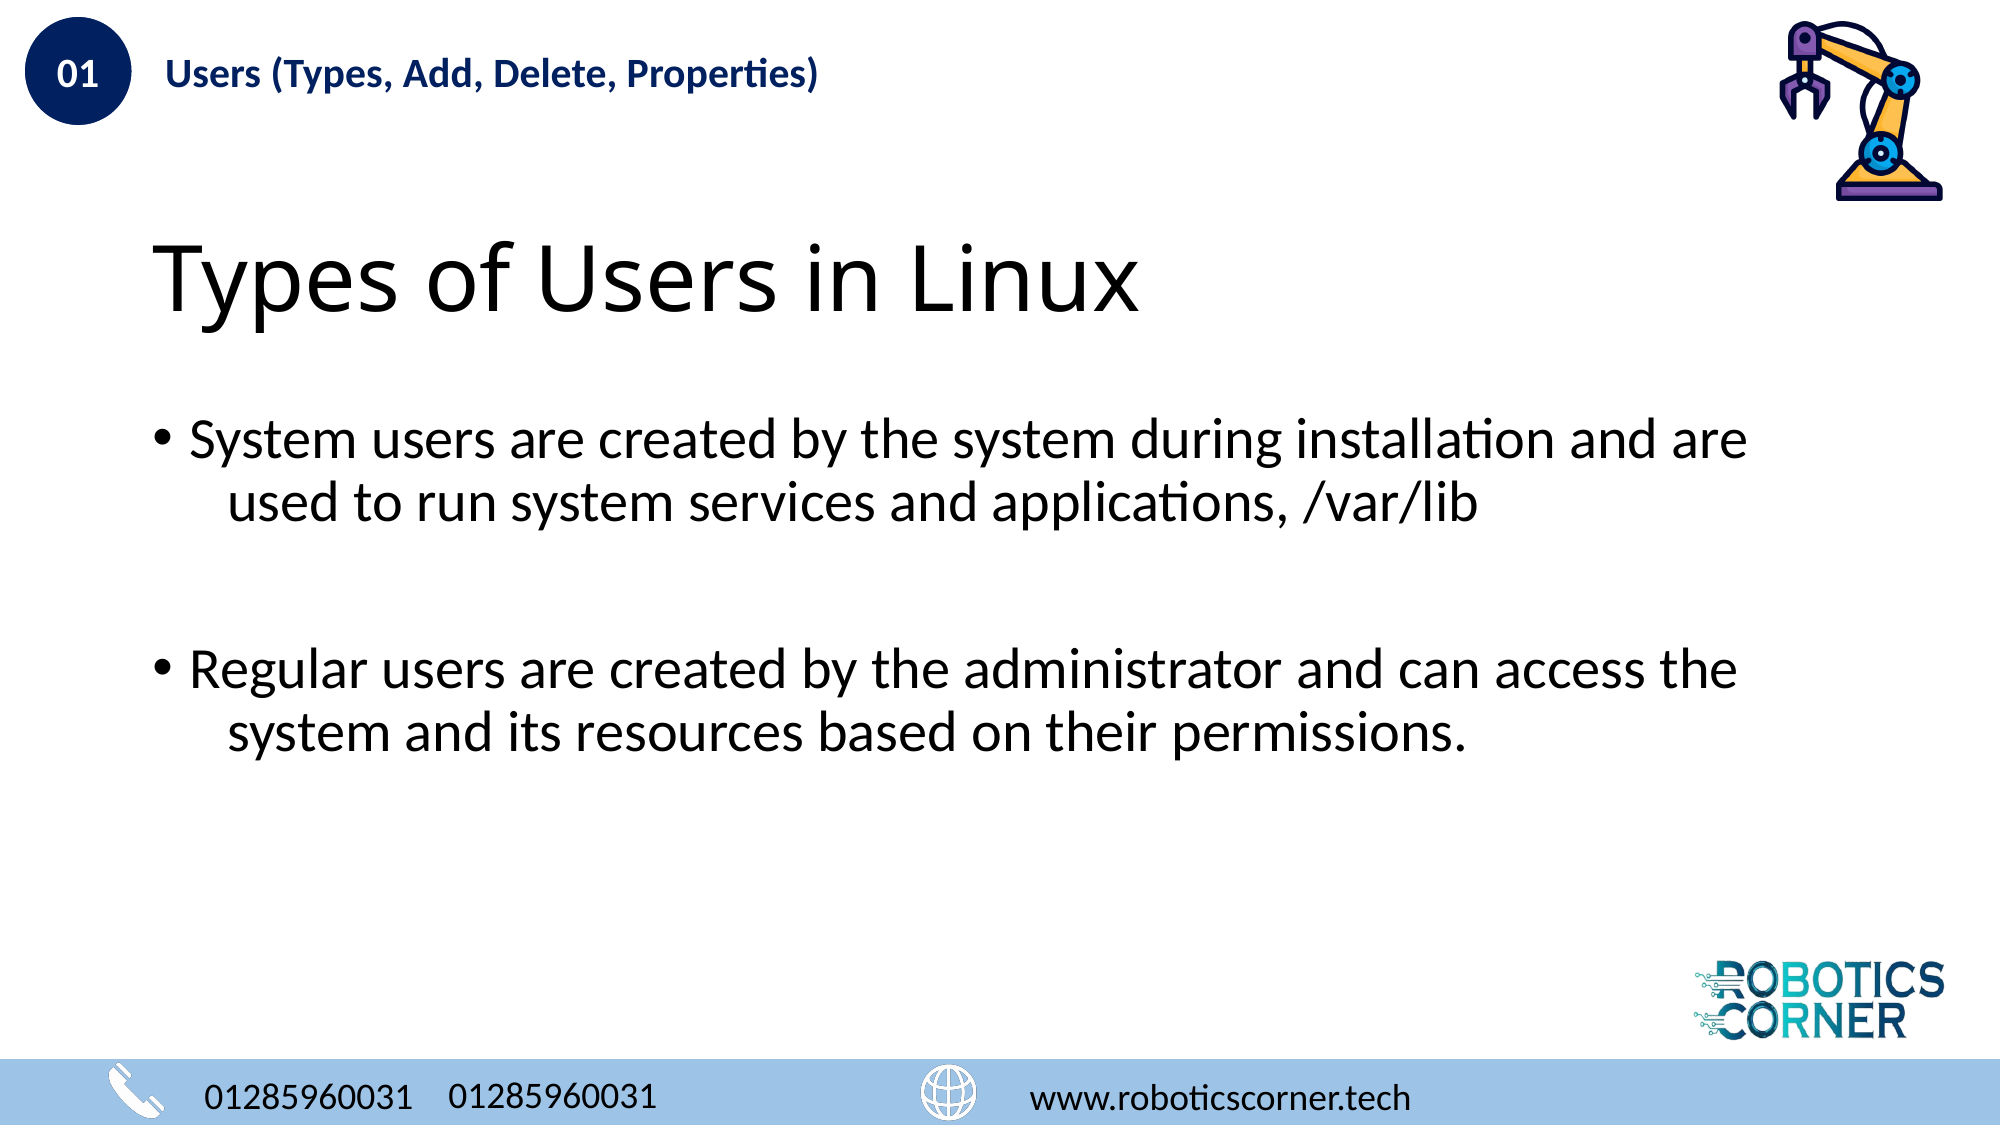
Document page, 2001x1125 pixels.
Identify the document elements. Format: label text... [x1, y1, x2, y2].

text_box Users (Types, Add, Delete, Properties) [150, 38, 846, 154]
picture [1680, 859, 1953, 1125]
text_box 01 [22, 14, 134, 128]
list System users are created by the system during installation and are used to run system services and applications, /var/lib Regular users are created by the administrator and can access the system and its resources based on their permissions. [137, 401, 1863, 881]
title Types of Users in Linux [137, 208, 1863, 355]
picture [103, 1057, 170, 1124]
picture [915, 1059, 981, 1125]
picture [1771, 21, 1951, 201]
